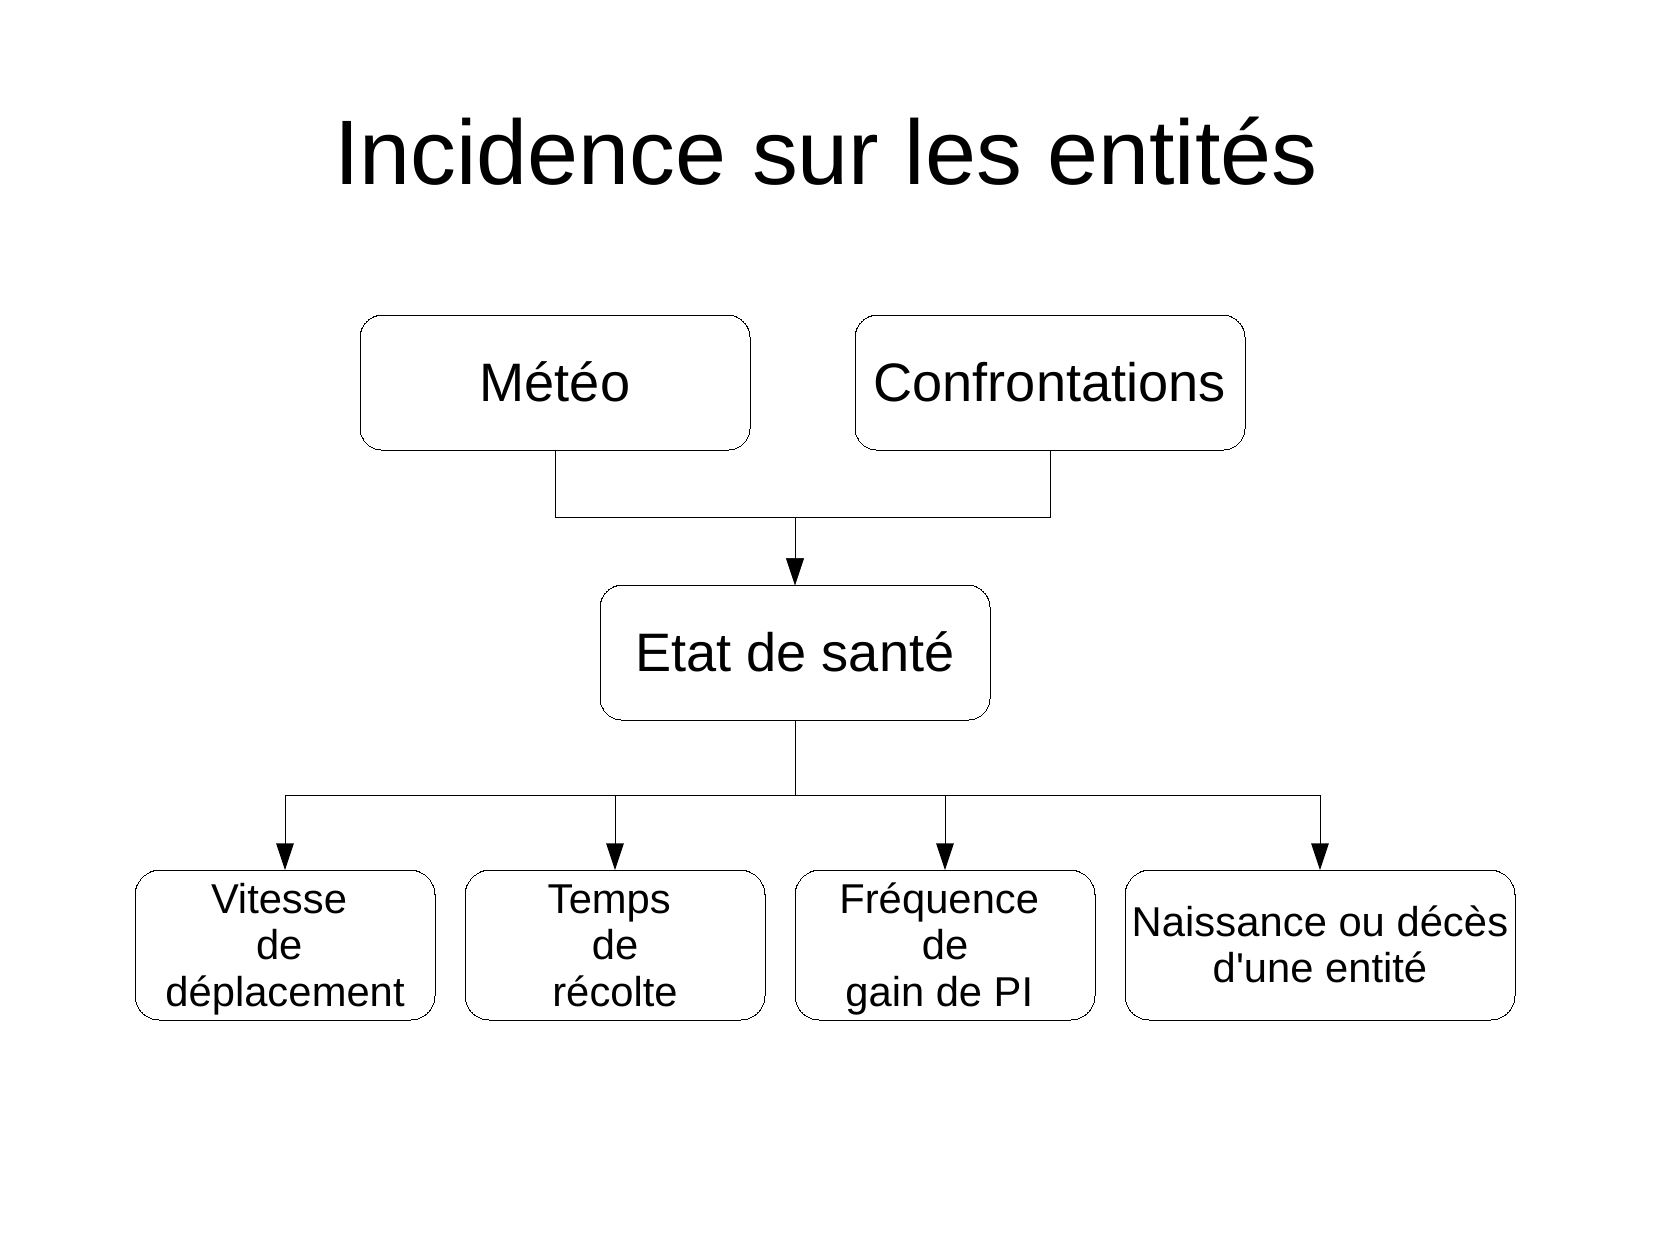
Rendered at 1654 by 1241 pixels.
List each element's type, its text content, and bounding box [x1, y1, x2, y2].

text_box Vitesse de déplacement [135, 870, 436, 1021]
text_box Météo [360, 315, 751, 451]
text_box Confrontations [855, 315, 1246, 451]
text_box Etat de santé [600, 585, 991, 721]
text_box Temps de récolte [465, 870, 766, 1021]
title Incidence sur les entités [82, 49, 1571, 257]
text_box Fréquence de gain de PI [795, 870, 1096, 1021]
text_box Naissance ou décès d'une entité [1125, 870, 1516, 1021]
